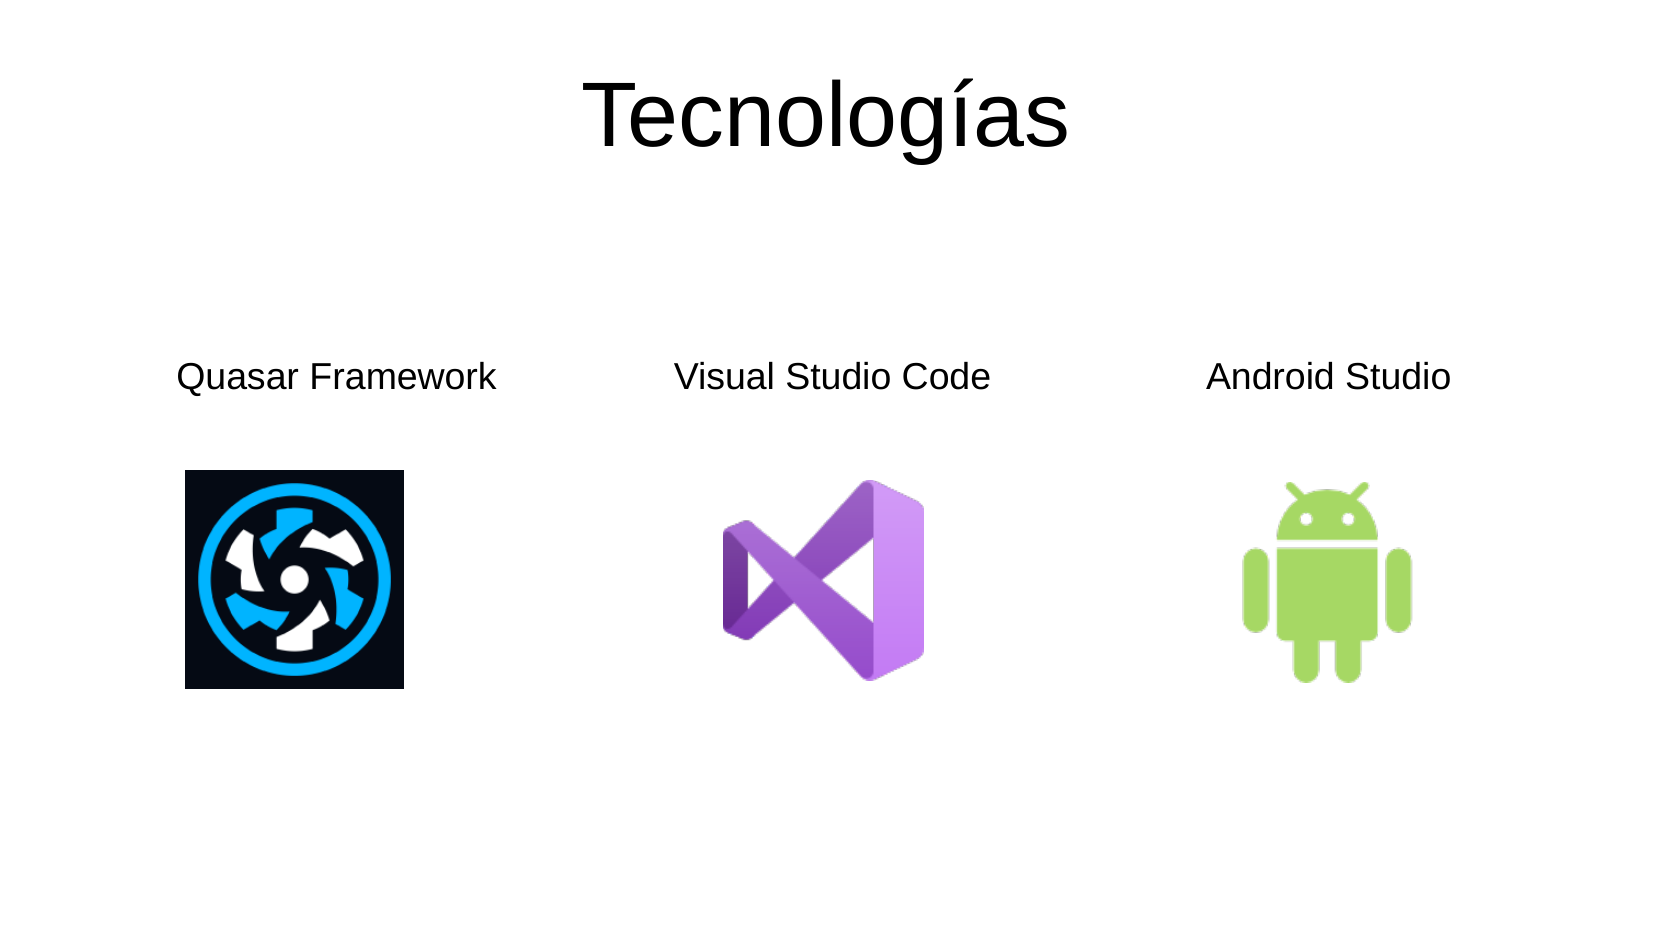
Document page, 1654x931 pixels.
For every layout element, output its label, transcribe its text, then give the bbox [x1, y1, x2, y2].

picture [723, 480, 924, 681]
picture [185, 470, 404, 689]
table_header Quasar Framework [89, 350, 585, 407]
table_header Visual Studio Code [585, 350, 1081, 407]
title Tecnologías [82, 37, 1571, 193]
table_header Android Studio [1081, 350, 1577, 407]
picture [1227, 482, 1428, 683]
